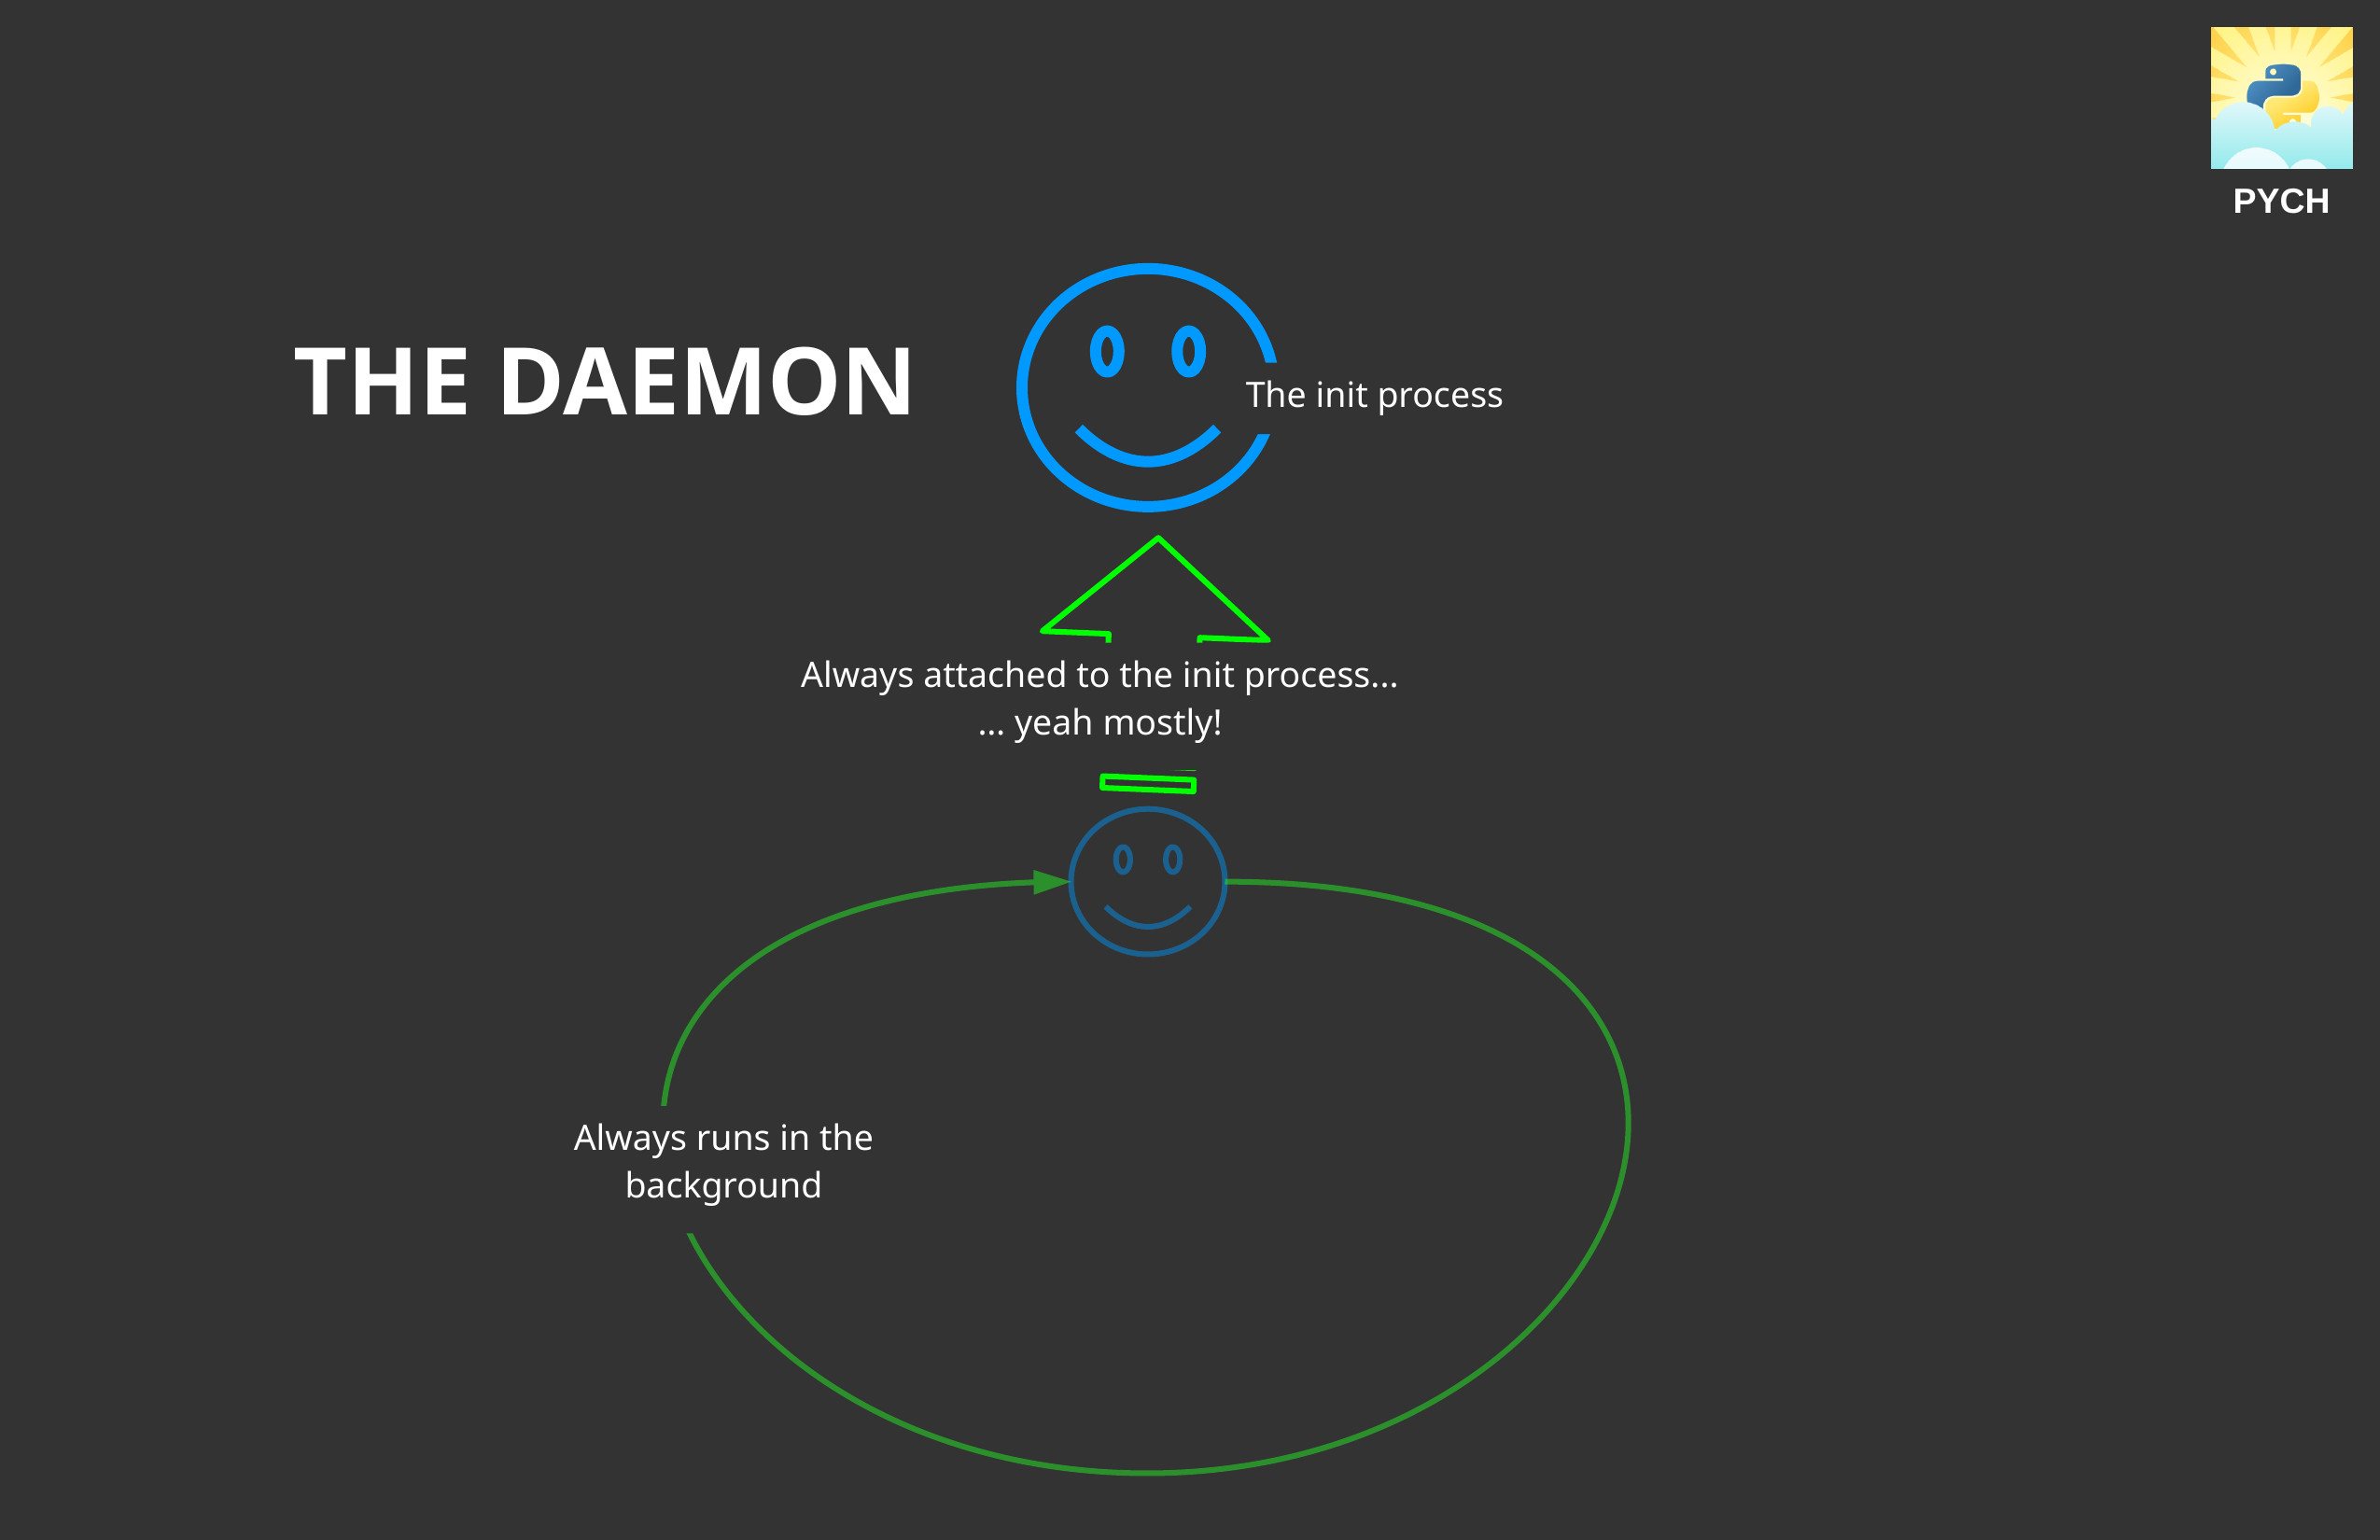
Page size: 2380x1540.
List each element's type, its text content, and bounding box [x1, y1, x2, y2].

text_box THE DAEMON [280, 308, 900, 441]
text_box Always runs in the background [560, 1106, 924, 1234]
text_box Always attached to the init process... … yeah mostly! [787, 642, 1527, 771]
text_box The init process [1232, 362, 1597, 435]
text_box PYCH [2219, 174, 2345, 228]
picture [2211, 27, 2353, 169]
